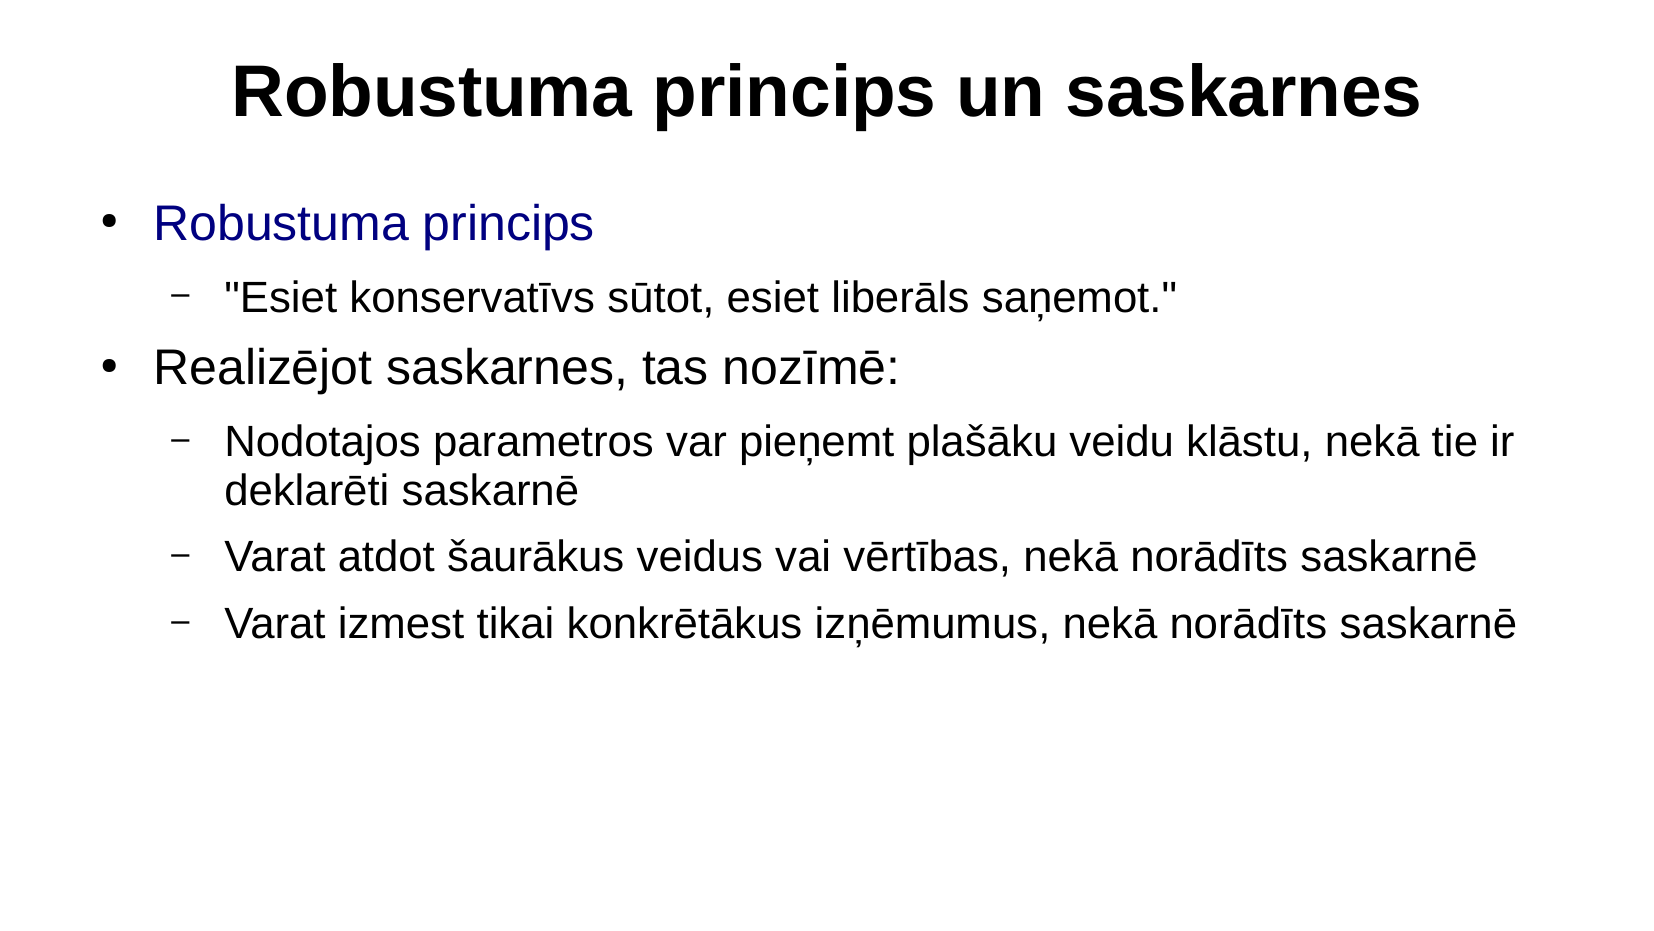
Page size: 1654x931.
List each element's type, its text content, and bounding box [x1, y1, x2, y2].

list Robustuma princips "Esiet konservatīvs sūtot, esiet liberāls saņemot." Realizējot saskarnes, tas nozīmē: Nodotajos parametros var pieņemt plašāku veidu klāstu, nekā tie ir deklarēti saskarnē Varat atdot šaurākus veidus vai vērtības, nekā norādīts saskarnē Varat izmest tikai konkrētākus izņēmumus, nekā norādīts saskarnē [82, 194, 1538, 889]
title Robustuma princips un saskarnes [82, 9, 1571, 174]
